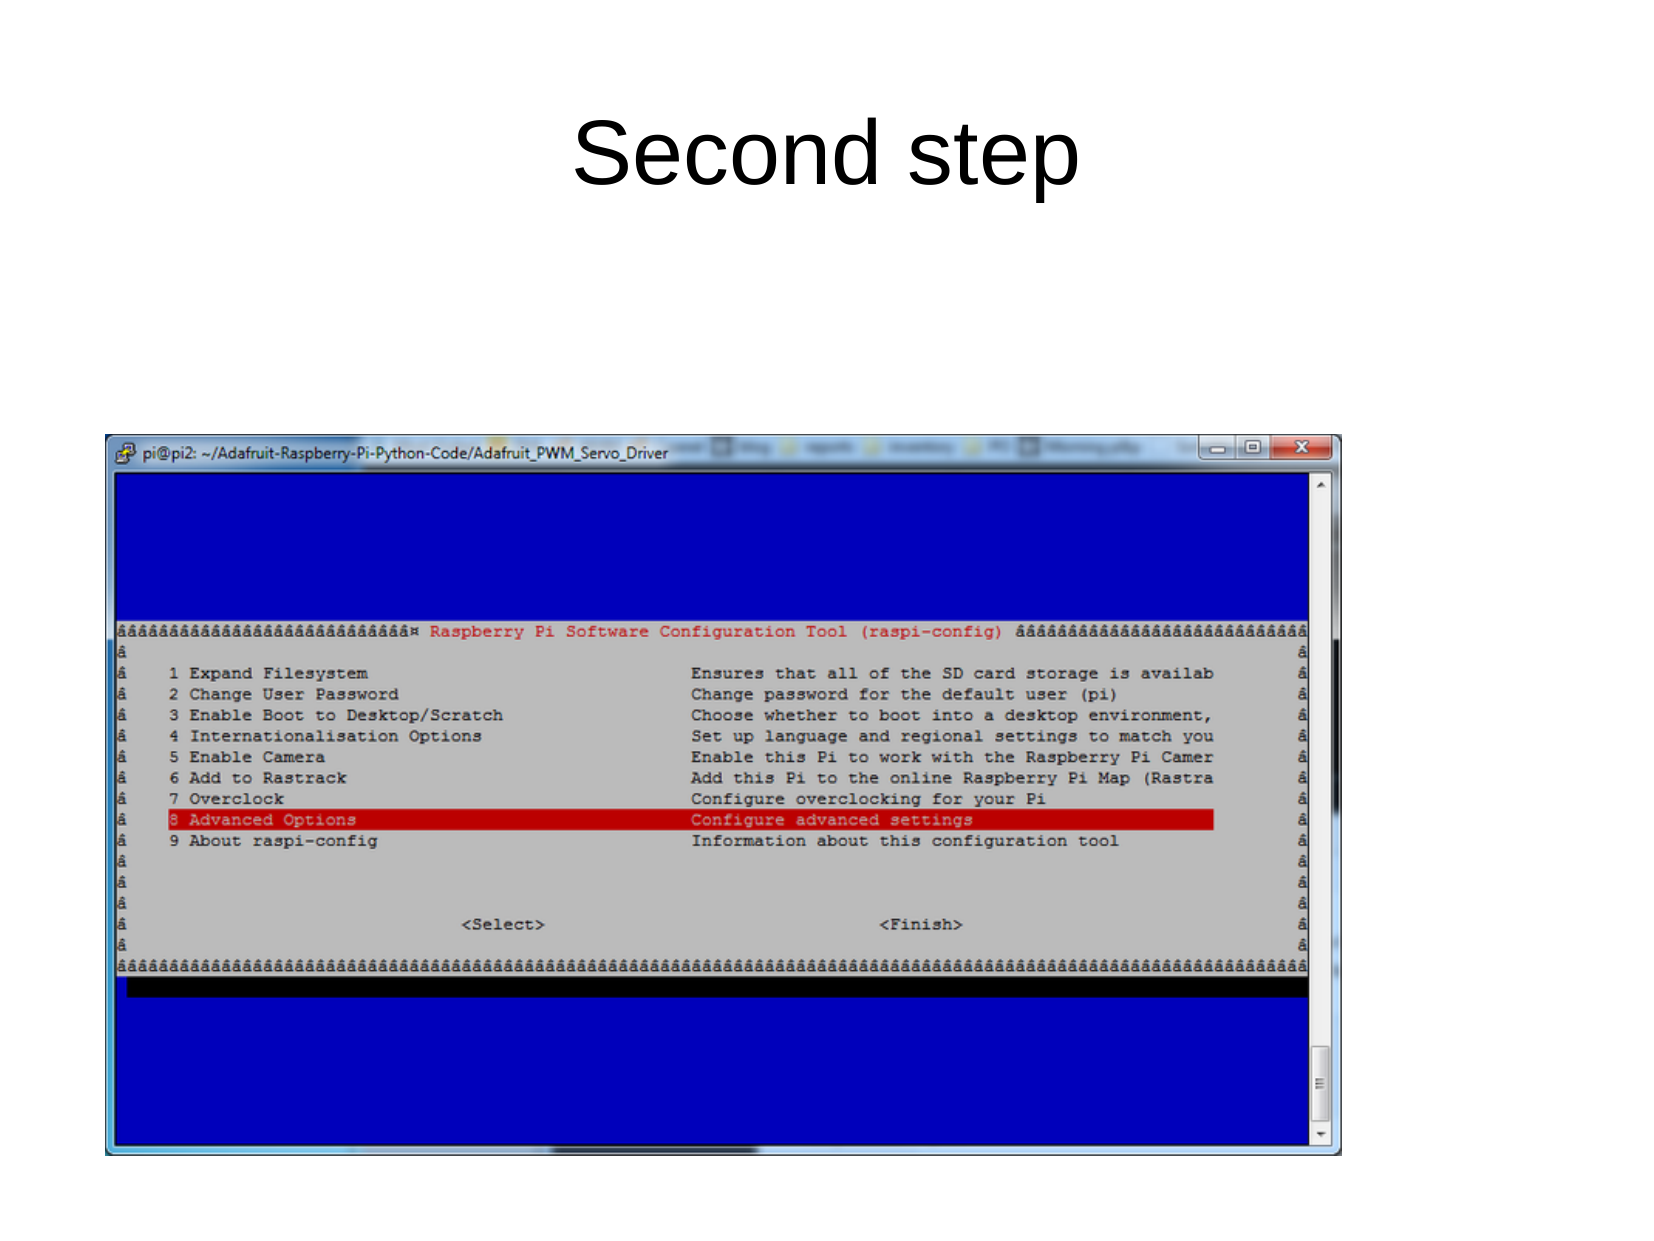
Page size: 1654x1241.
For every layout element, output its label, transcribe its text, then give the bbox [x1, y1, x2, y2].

title Second step [82, 49, 1571, 257]
picture [105, 434, 1342, 1156]
